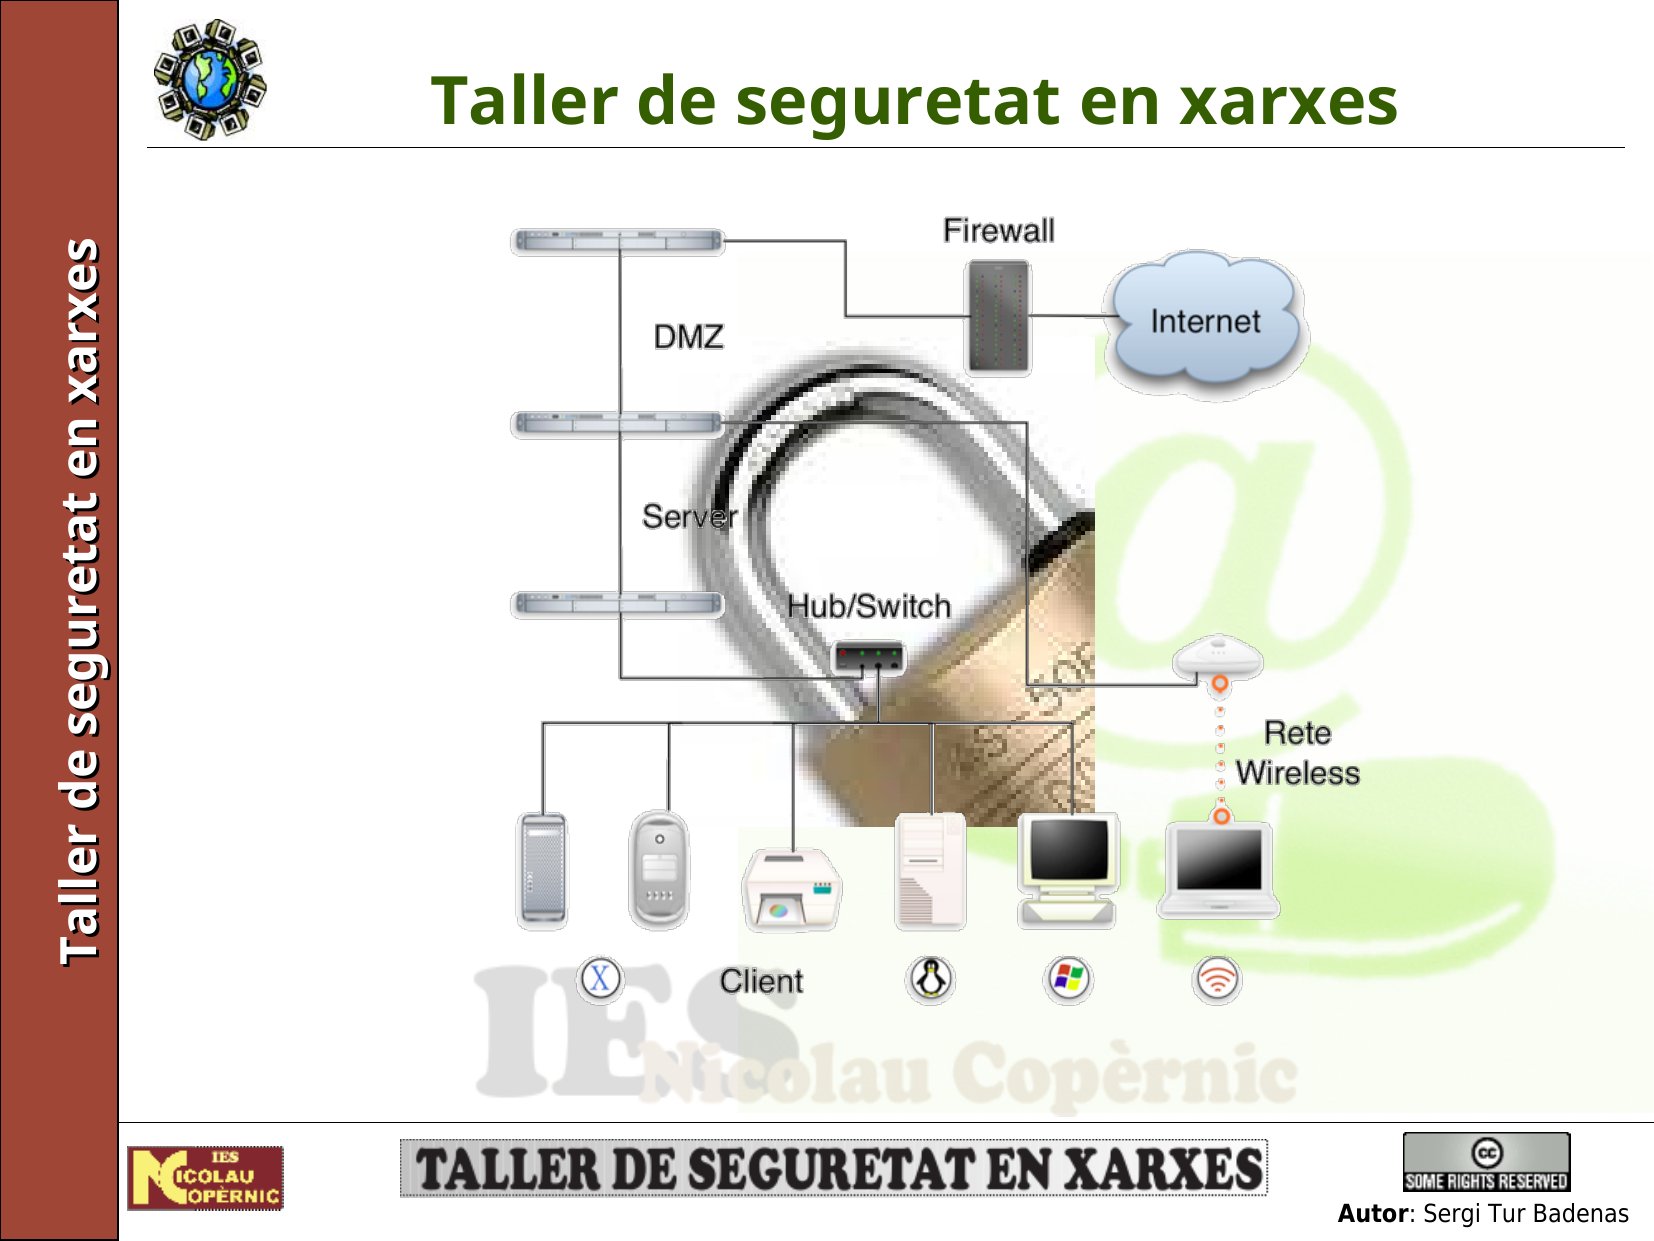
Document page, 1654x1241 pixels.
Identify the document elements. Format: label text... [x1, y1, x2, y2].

picture [127, 1146, 284, 1211]
picture [1403, 1132, 1571, 1192]
picture [466, 189, 1654, 1117]
picture [154, 19, 268, 142]
picture [400, 1139, 1270, 1198]
title Taller de seguretat en xarxes [171, 56, 1654, 141]
